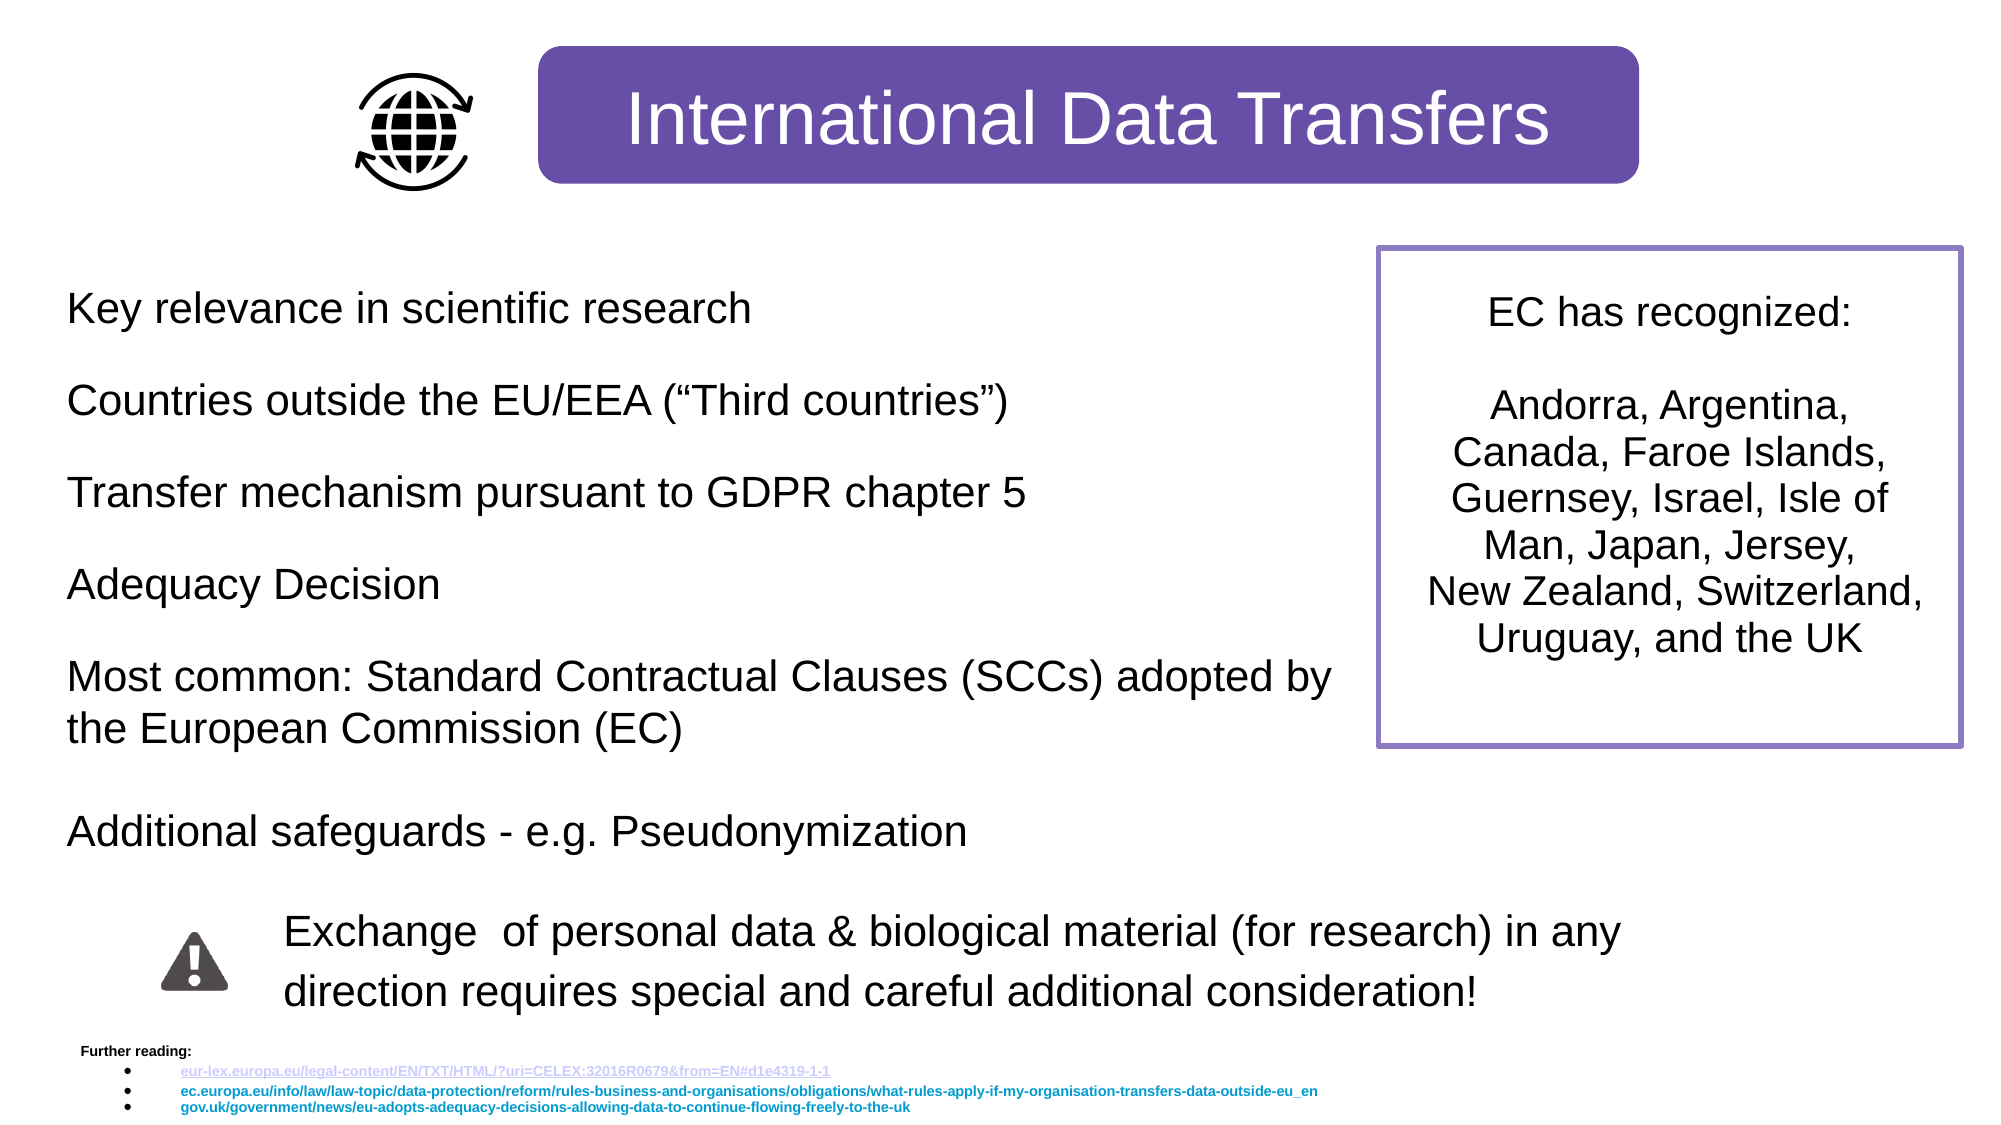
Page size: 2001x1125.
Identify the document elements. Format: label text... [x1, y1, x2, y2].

text_box Exchange of personal data & biological material (for research) in any direction requires special and careful additional consideration! [283, 875, 1800, 1019]
text_box Key relevance in scientific research Countries outside the EU/EEA (“Third countries”) Transfer mechanism pursuant to GDPR chapter 5 Adequacy Decision Most common: Standard Contractual Clauses (SCCs) adopted by the European Commission (EC) [66, 260, 1839, 760]
text_box Additional safeguards - e.g. Pseudonymization [66, 775, 1839, 866]
picture [126, 896, 248, 1024]
picture [350, 68, 478, 196]
text_box International Data Transfers [538, 46, 1639, 183]
text_box Further reading: eur-lex.europa.eu/legal-content/EN/TXT/HTML/?uri=CELEX:32016R0679&from=EN#d1e4319-1-1 ec.europa.eu/info/law/law-topic/data-protection/reform/rules-business-and-organisations/obligations/what-rules-apply-if-my-organisation-transfers-data-outside-eu_en gov.uk/government/news/eu-adopts-adequacy-decisions-allowing-data-to-continue-flowing-freely-to-the-uk [60, 1018, 1912, 1125]
text_box EC has recognized: Andorra, Argentina, Canada, Faroe Islands, Guernsey, Israel, Isle of Man, Japan, Jersey, New Zealand, Switzerland, Uruguay, and the UK [1378, 247, 1962, 747]
